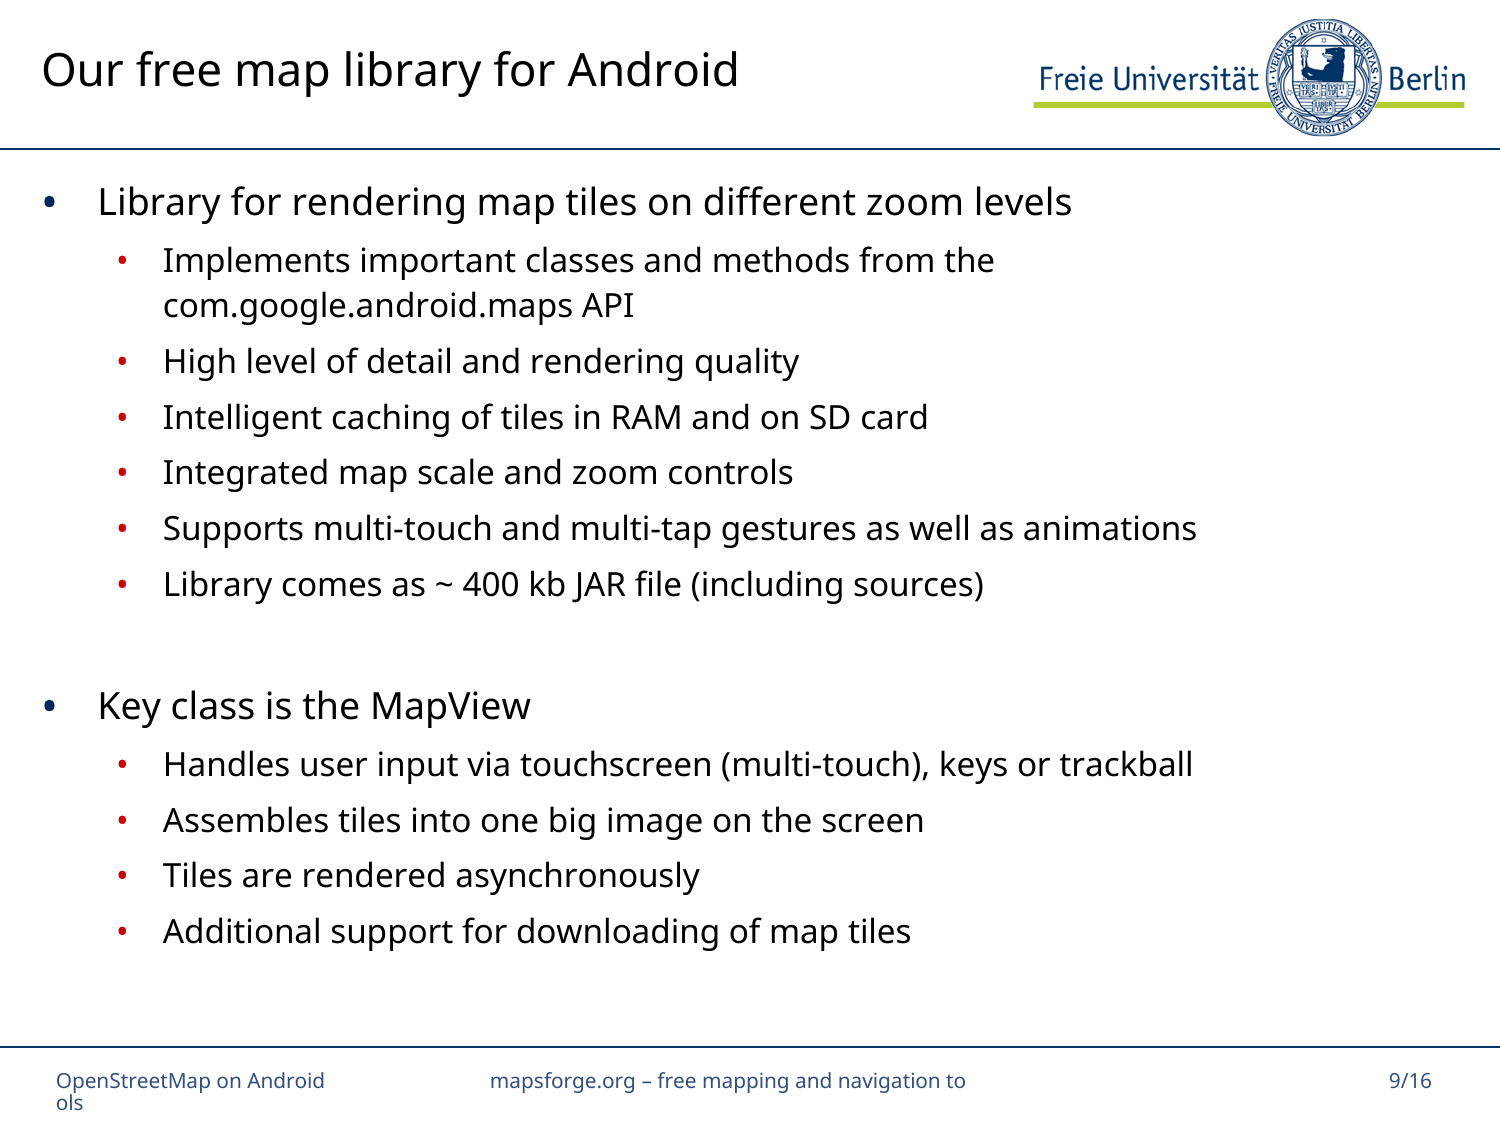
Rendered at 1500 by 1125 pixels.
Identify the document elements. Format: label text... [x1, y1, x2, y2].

list Library for rendering map tiles on different zoom levels Implements important classes and methods from the com.google.android.maps API High level of detail and rendering quality Intelligent caching of tiles in RAM and on SD card Integrated map scale and zoom controls Supports multi-touch and multi-tap gestures as well as animations Library comes as ~ 400 kb JAR file (including sources) Key class is the MapView Handles user input via touchscreen (multi-touch), keys or trackball Assembles tiles into one big image on the screen Tiles are rendered asynchronously Additional support for downloading of map tiles [41, 175, 1447, 919]
title Our free map library for Android [41, 0, 1016, 138]
picture [1033, 19, 1470, 137]
